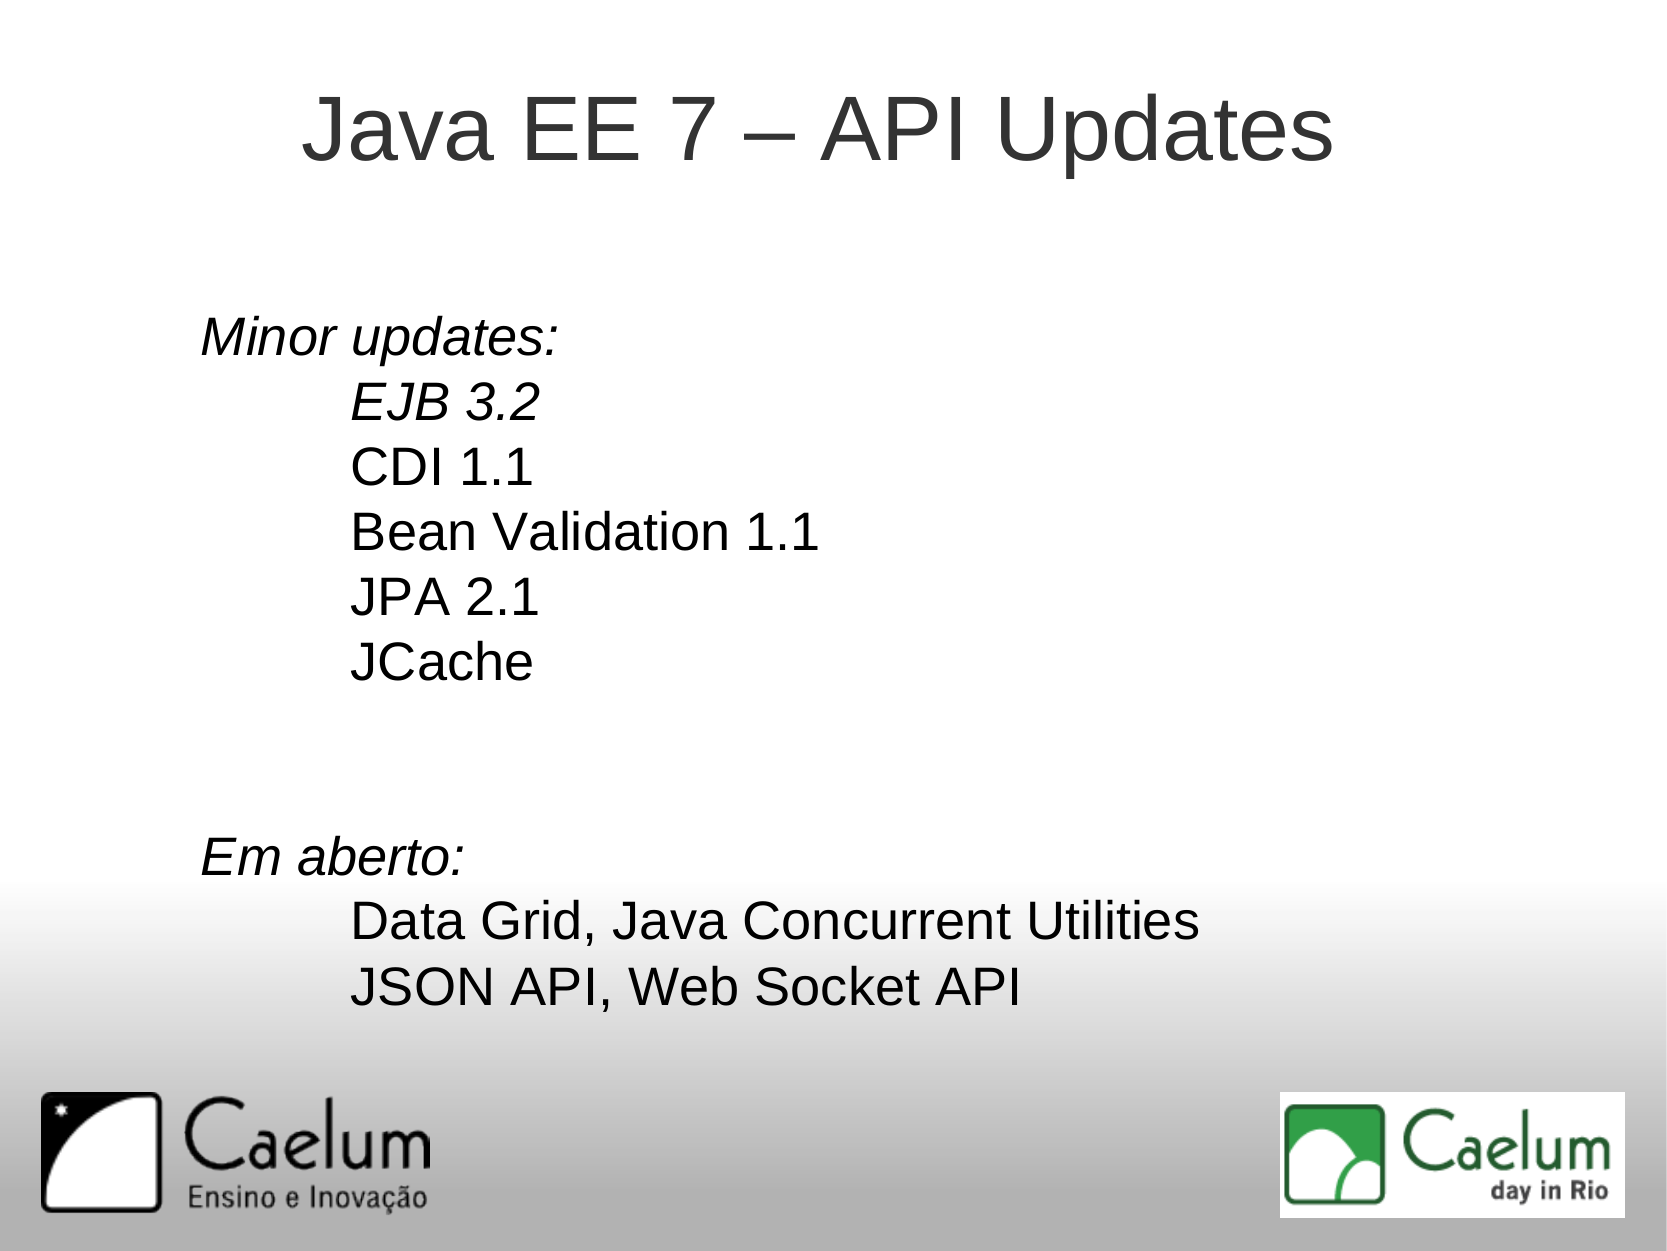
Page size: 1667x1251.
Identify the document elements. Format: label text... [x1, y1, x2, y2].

text_box Minor updates: EJB 3.2 CDI 1.1 Bean Validation 1.1 JPA 2.1 JCache Em aberto: Data Grid, Java Concurrent Utilities JSON API, Web Socket API [177, 285, 1226, 1228]
title Java EE 7 – API Updates [126, 82, 1512, 288]
picture [0, 0, 1667, 1251]
